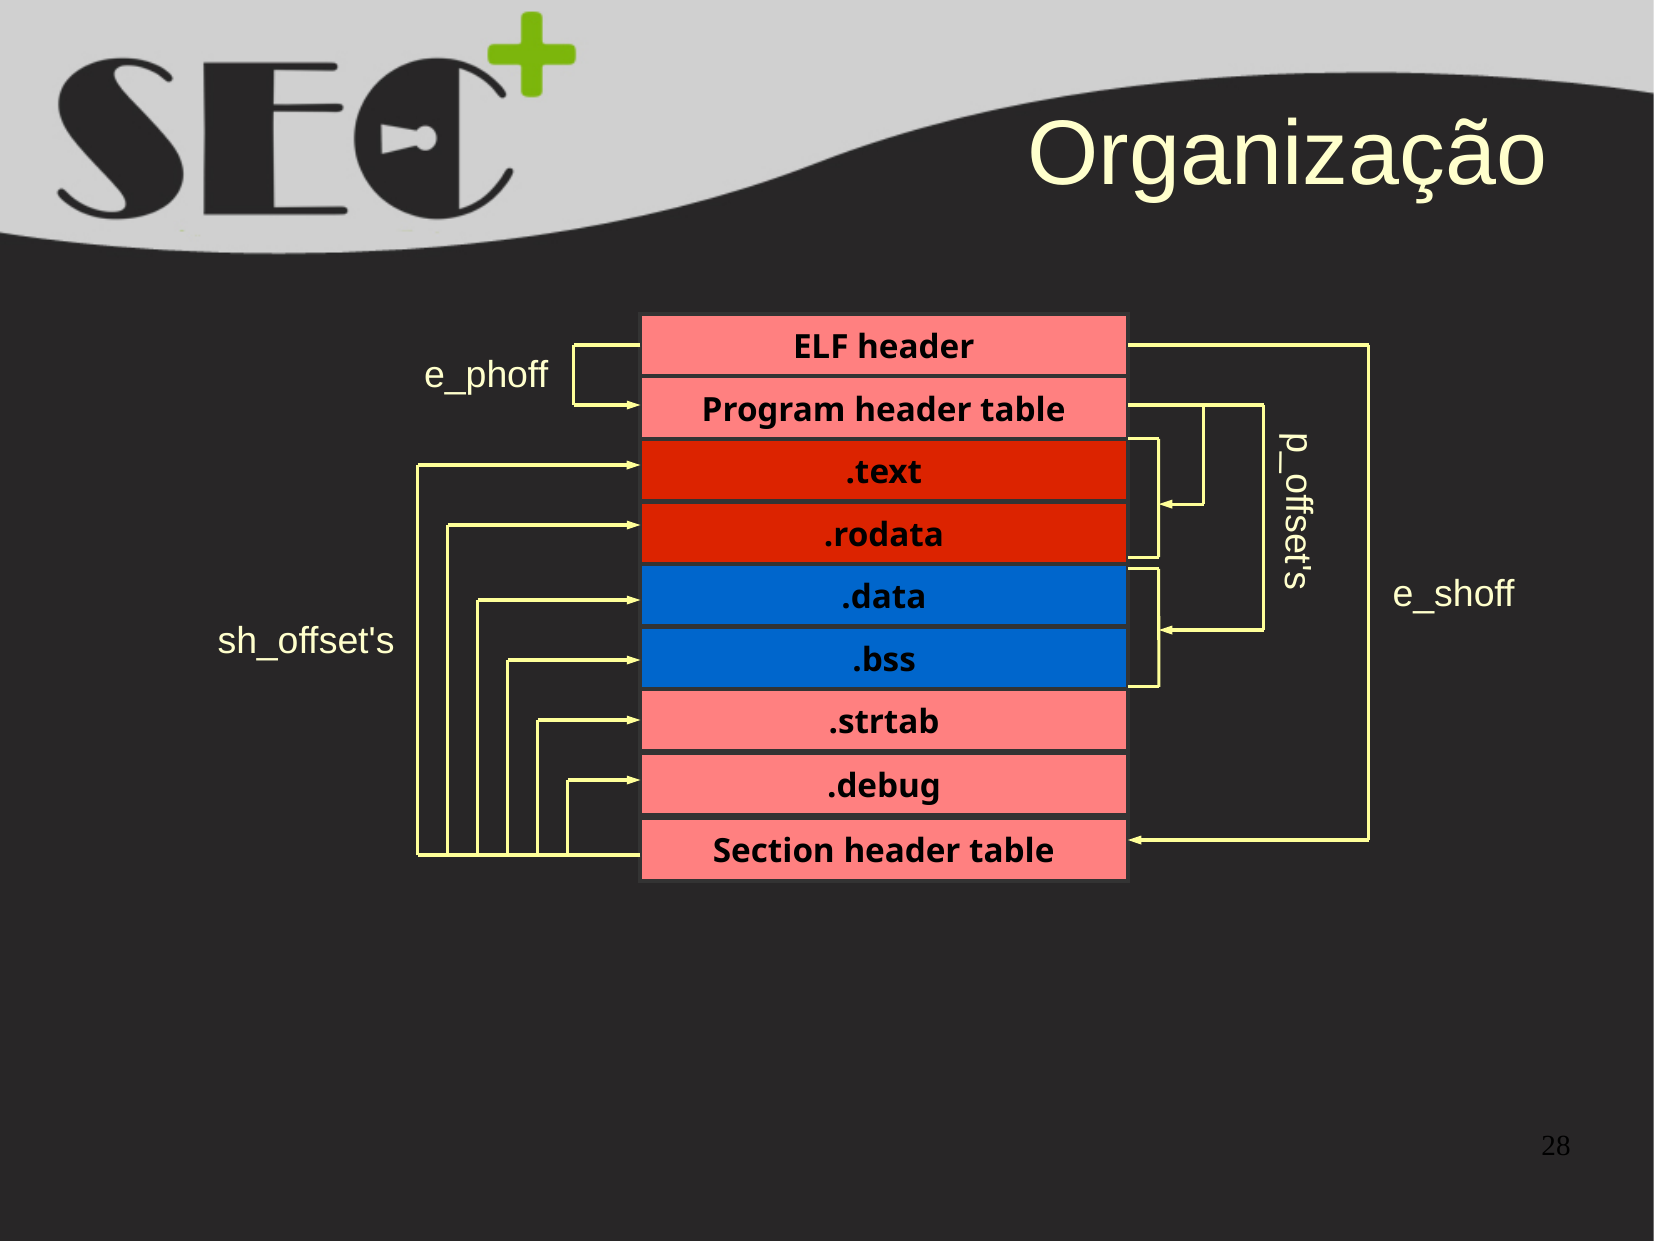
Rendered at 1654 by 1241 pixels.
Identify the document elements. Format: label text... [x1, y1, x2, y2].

text_box .debug [640, 752, 1128, 815]
picture [0, 0, 1654, 1241]
text_box .bss [640, 626, 1128, 688]
text_box .rodata [640, 501, 1128, 564]
text_box ELF header [640, 313, 1128, 376]
text_box .text [640, 438, 1128, 501]
text_box Section header table [640, 818, 1128, 881]
text_box e_phoff [407, 345, 565, 405]
text_box p_offset's [1267, 415, 1331, 608]
text_box .strtab [640, 688, 1128, 752]
text_box .data [640, 564, 1128, 626]
title Organização [1005, 49, 1571, 257]
text_box Program header table [640, 376, 1128, 438]
text_box sh_offset's [201, 610, 412, 671]
text_box e_shoff [1376, 563, 1532, 624]
